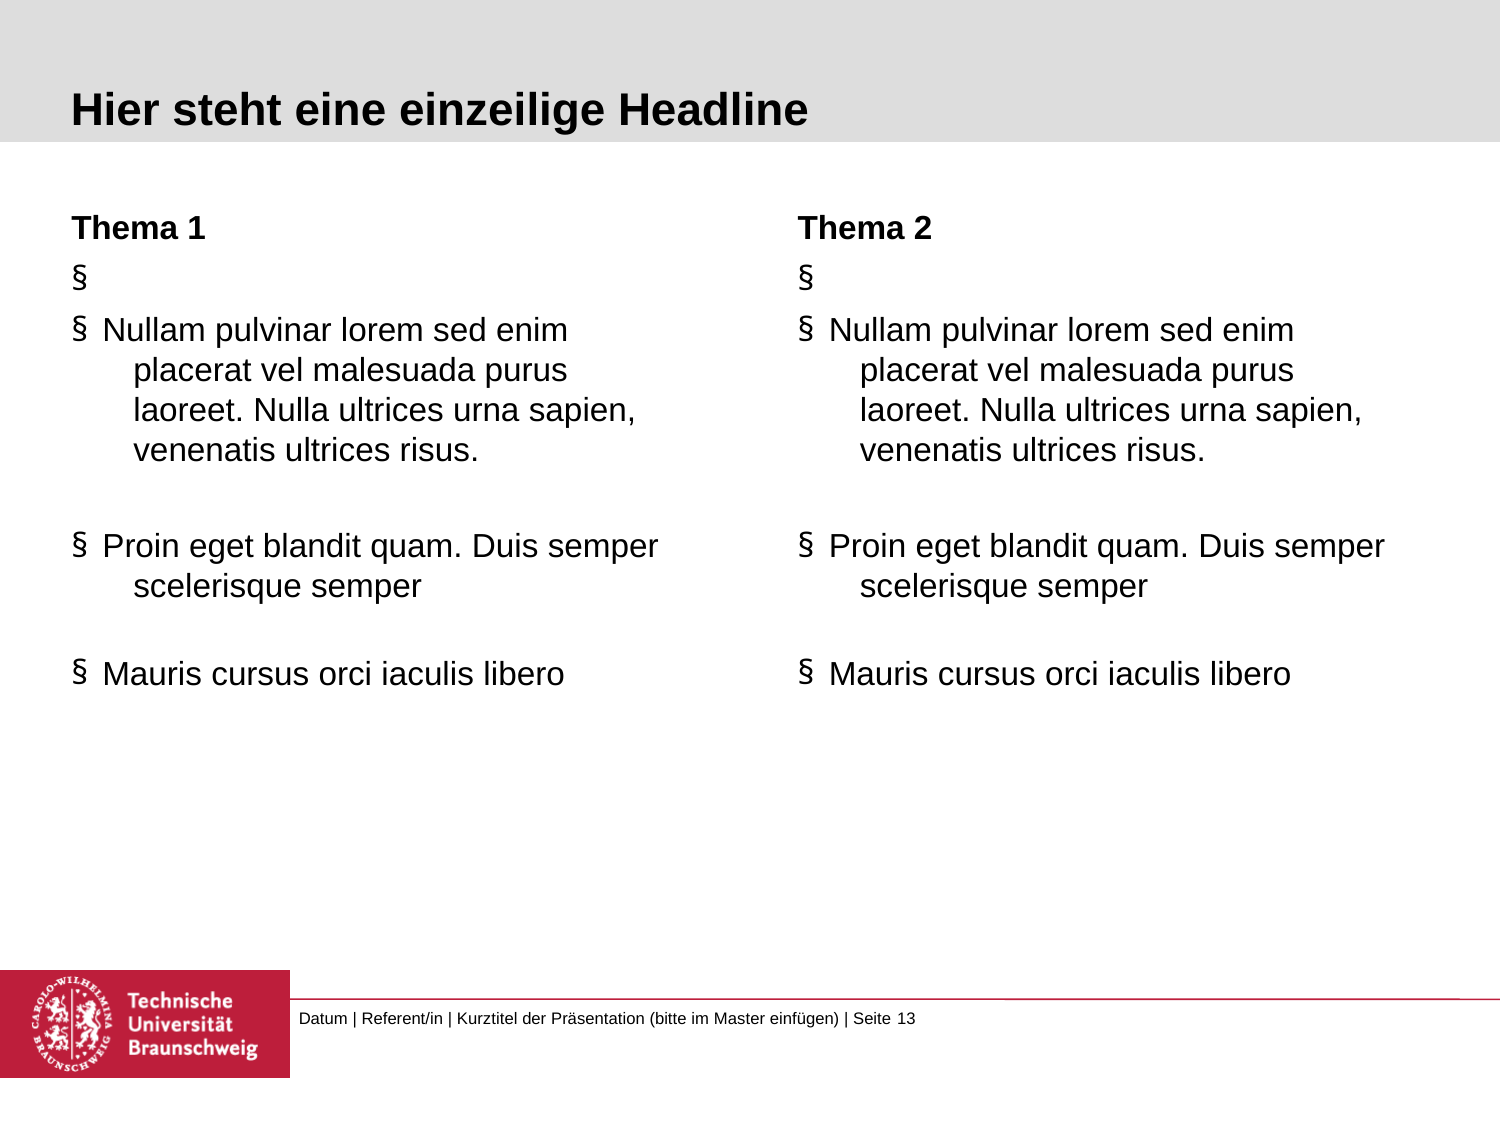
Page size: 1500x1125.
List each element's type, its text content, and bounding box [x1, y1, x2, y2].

list Thema 2 Nullam pulvinar lorem sed enim placerat vel malesuada purus laoreet. Nulla ultrices urna sapien, venenatis ultrices risus. Proin eget blandit quam. Duis semper scelerisque semper Mauris cursus orci iaculis libero [797, 206, 1388, 945]
title Hier steht eine einzeilige Headline [70, 18, 1445, 135]
list Thema 1 Nullam pulvinar lorem sed enim placerat vel malesuada purus laoreet. Nulla ultrices urna sapien, venenatis ultrices risus. Proin eget blandit quam. Duis semper scelerisque semper Mauris cursus orci iaculis libero [70, 206, 662, 945]
